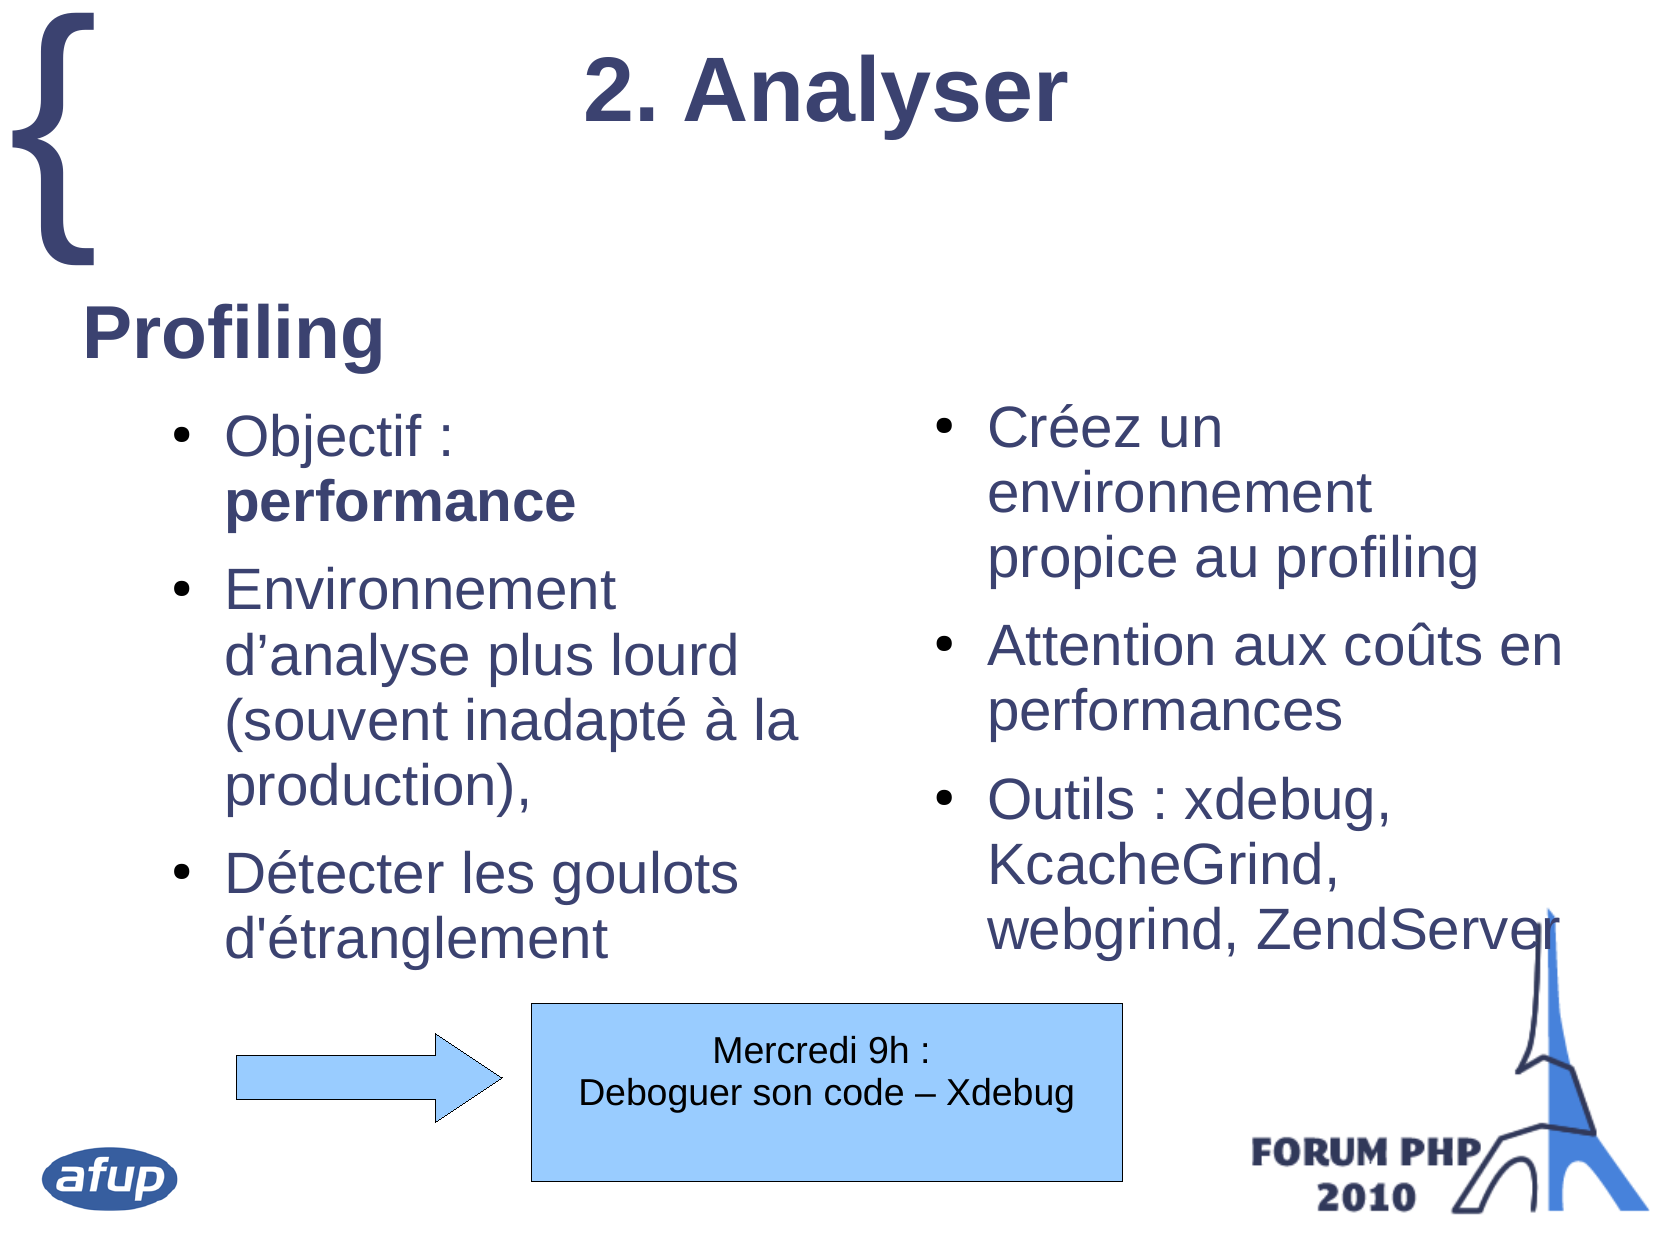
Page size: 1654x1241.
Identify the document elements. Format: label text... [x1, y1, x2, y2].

text_box [236, 1033, 503, 1123]
list Profiling Objectif : performance Environnement d’analyse plus lourd (souvent inadapté à la production), Détecter les goulots d'étranglement [82, 290, 809, 975]
picture [1240, 872, 1650, 1241]
text_box Mercredi 9h : Deboguer son code – Xdebug [531, 1003, 1123, 1182]
picture [41, 1146, 178, 1211]
list Créez un environnement propice au profiling Attention aux coûts en performances Outils : xdebug, KcacheGrind, webgrind, ZendServer [845, 290, 1572, 1094]
title 2. Analyser [82, 37, 1571, 245]
